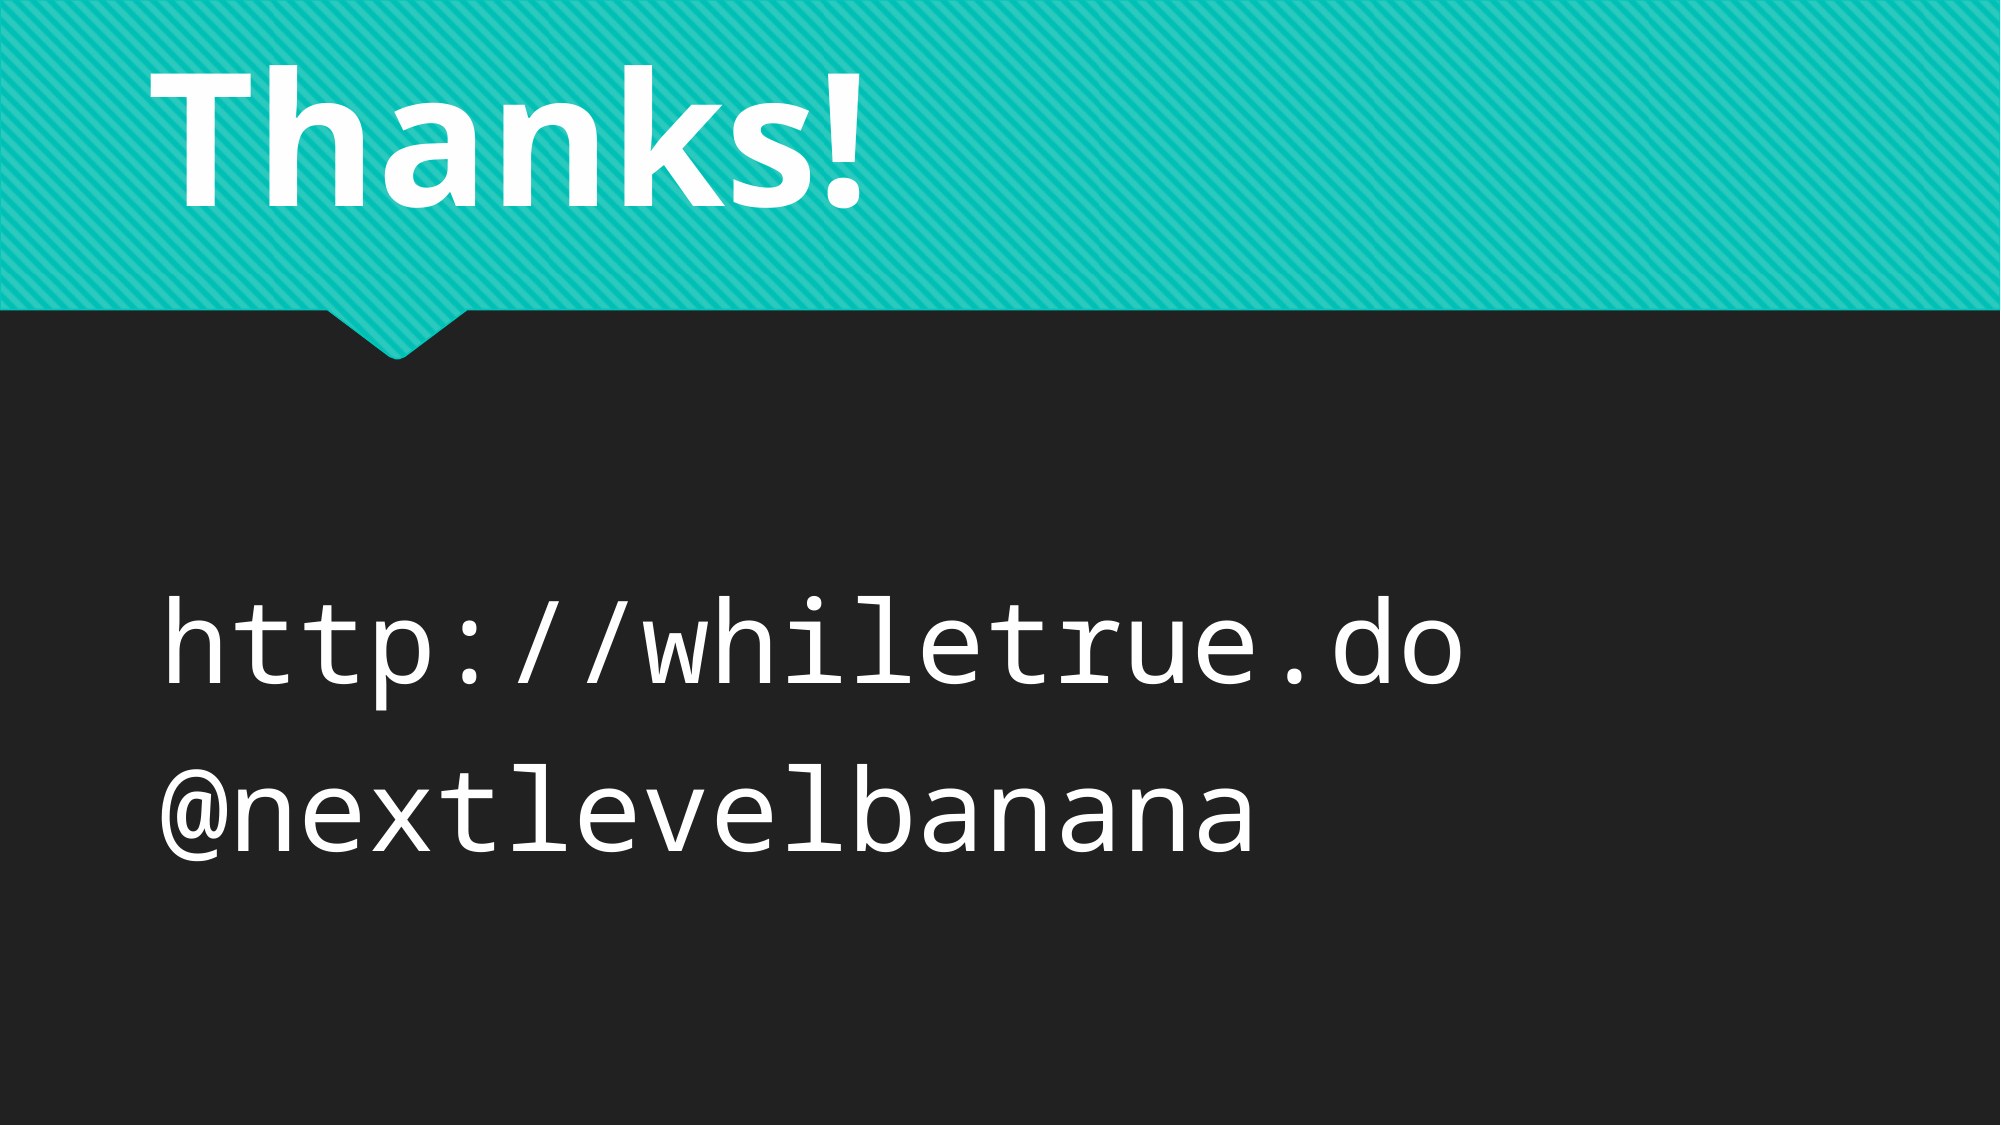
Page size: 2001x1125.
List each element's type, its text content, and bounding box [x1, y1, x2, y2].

list http://whiletrue.do @nextlevelbanana [75, 423, 1932, 1020]
picture [1, 1, 1999, 357]
title Thanks! [132, 79, 1951, 252]
